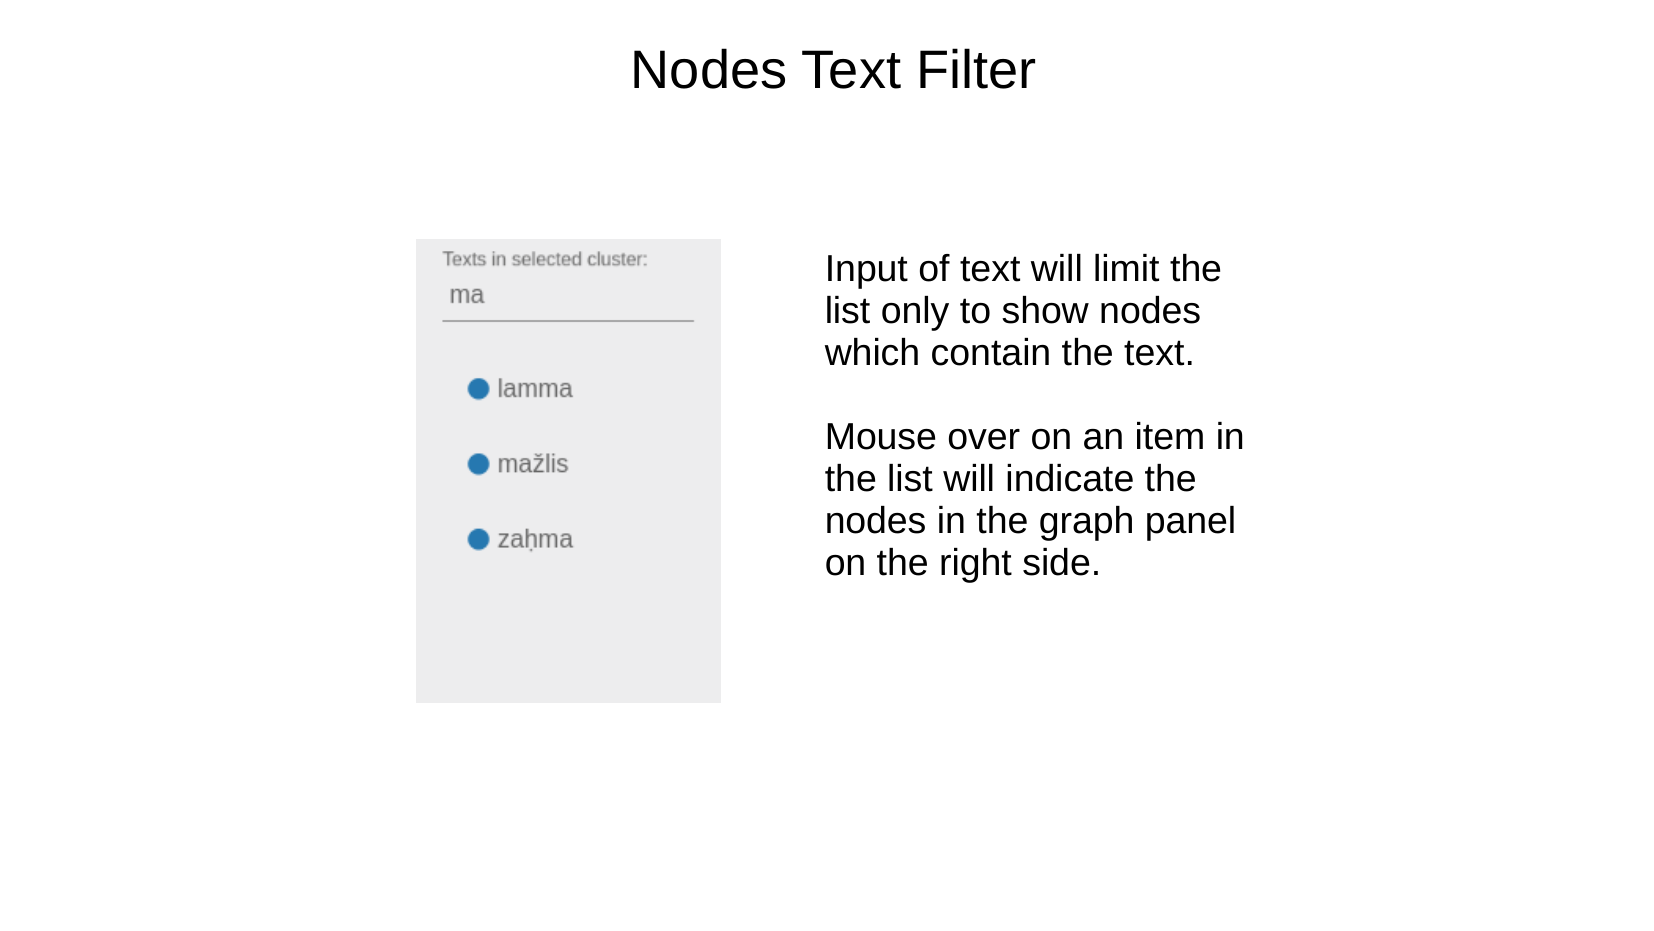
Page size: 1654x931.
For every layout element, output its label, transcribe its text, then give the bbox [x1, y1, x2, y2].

text_box Input of text will limit the list only to show nodes which contain the text. Mouse over on an item in the list will indicate the nodes in the graph panel on the right side. [810, 240, 1261, 766]
title Nodes Text Filter [90, 30, 1579, 111]
picture [416, 239, 721, 703]
